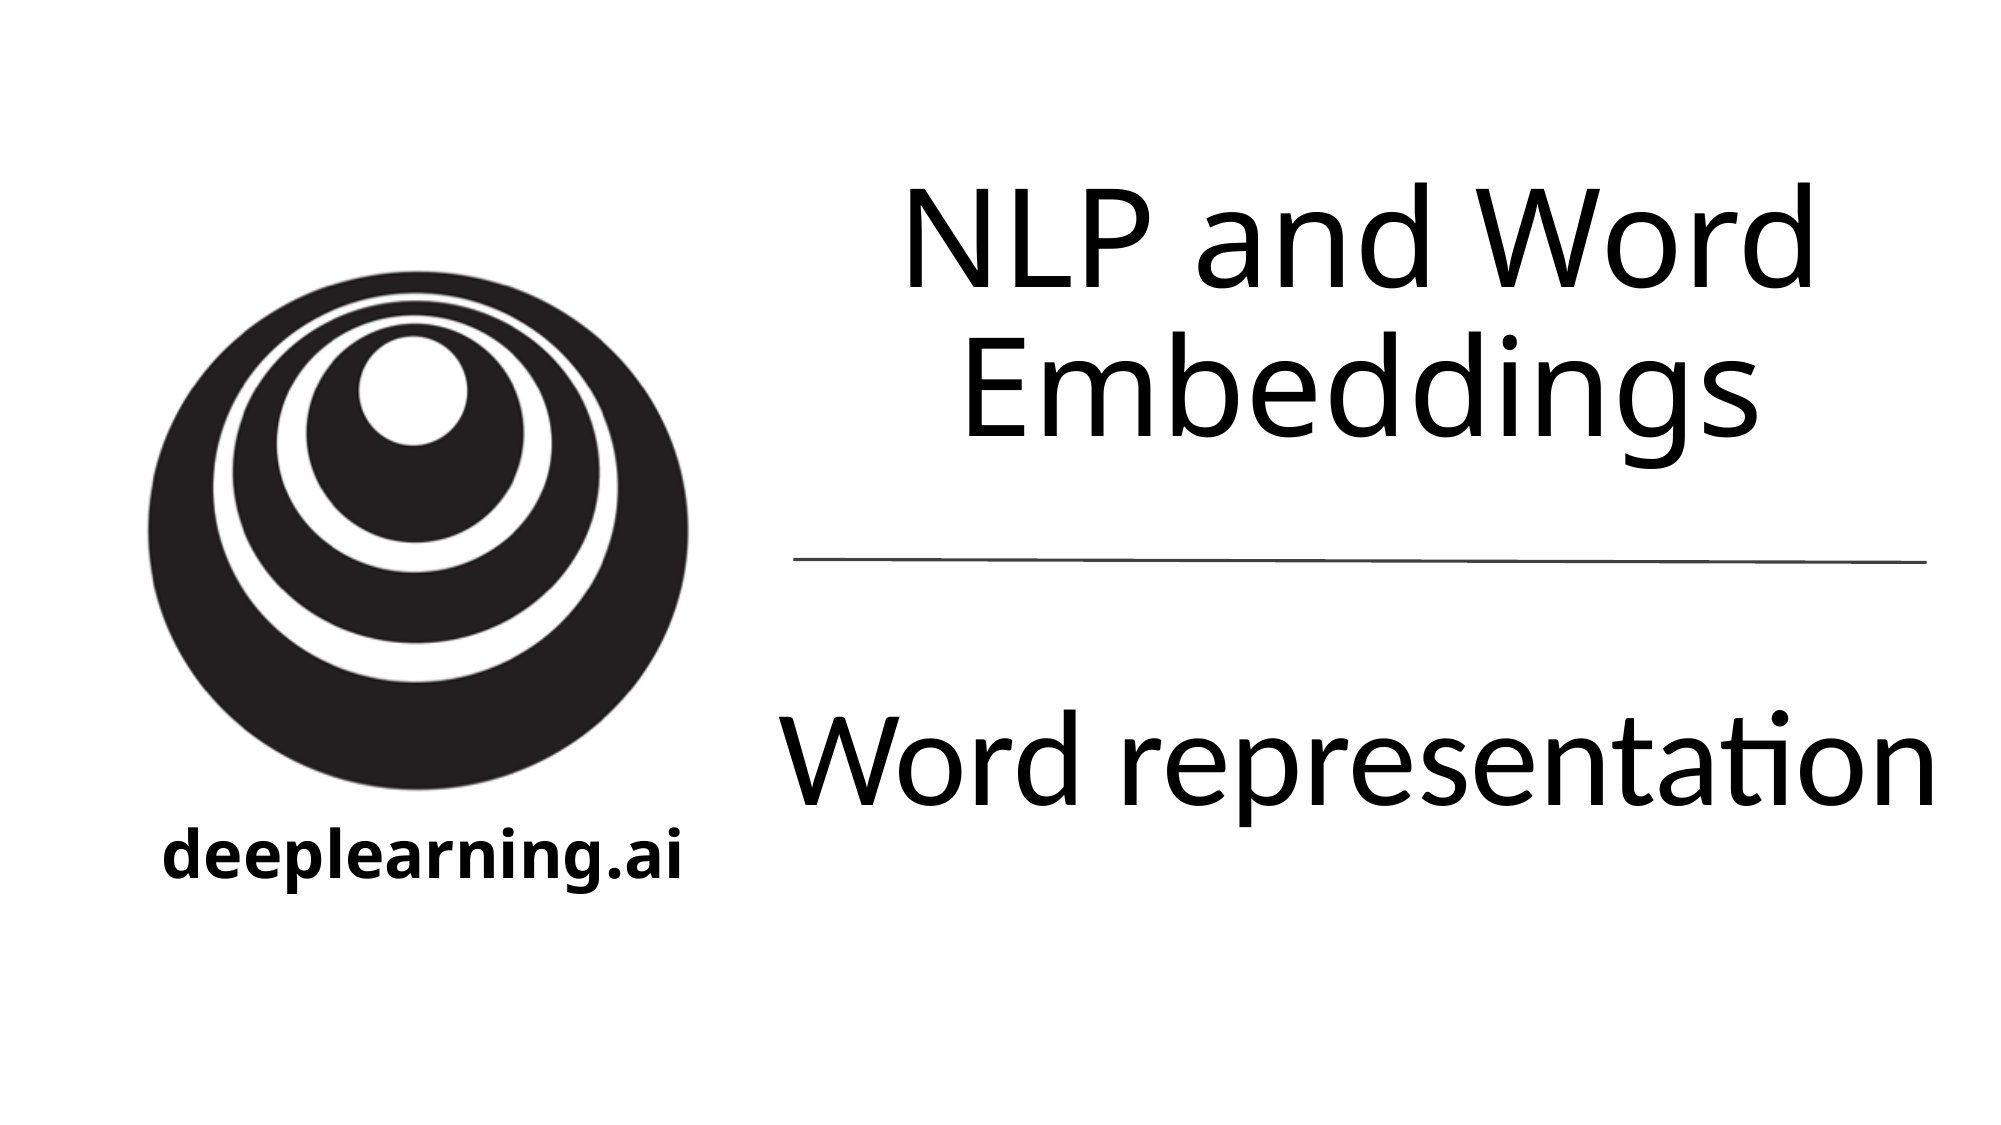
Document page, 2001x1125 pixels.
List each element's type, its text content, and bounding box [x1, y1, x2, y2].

text_box deeplearning.ai [56, 768, 790, 901]
picture [108, 234, 739, 768]
title NLP and Word Embeddings [848, 161, 1872, 462]
text_box Word representation [759, 660, 1961, 843]
text_box [179, 194, 669, 702]
